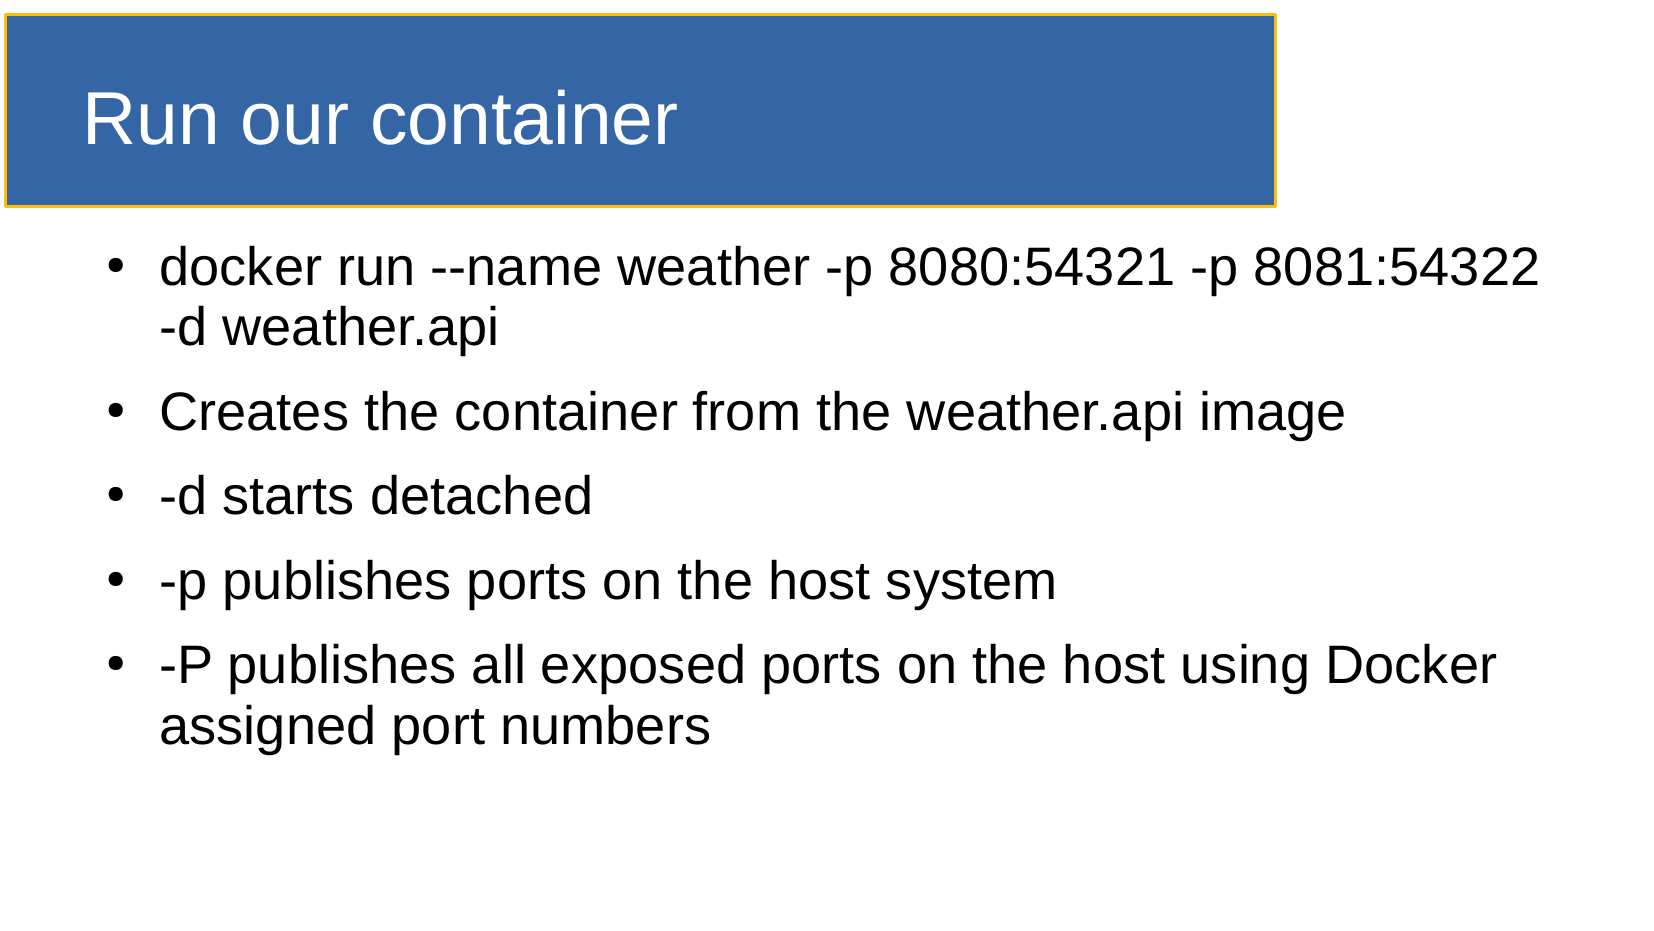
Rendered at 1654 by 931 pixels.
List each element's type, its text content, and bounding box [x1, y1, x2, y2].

list docker run --name weather -p 8080:54321 -p 8081:54322 -d weather.api Creates the container from the weather.api image -d starts detached -p publishes ports on the host system -P publishes all exposed ports on the host using Docker assigned port numbers [88, 236, 1565, 798]
title Run our container [82, 44, 1235, 192]
